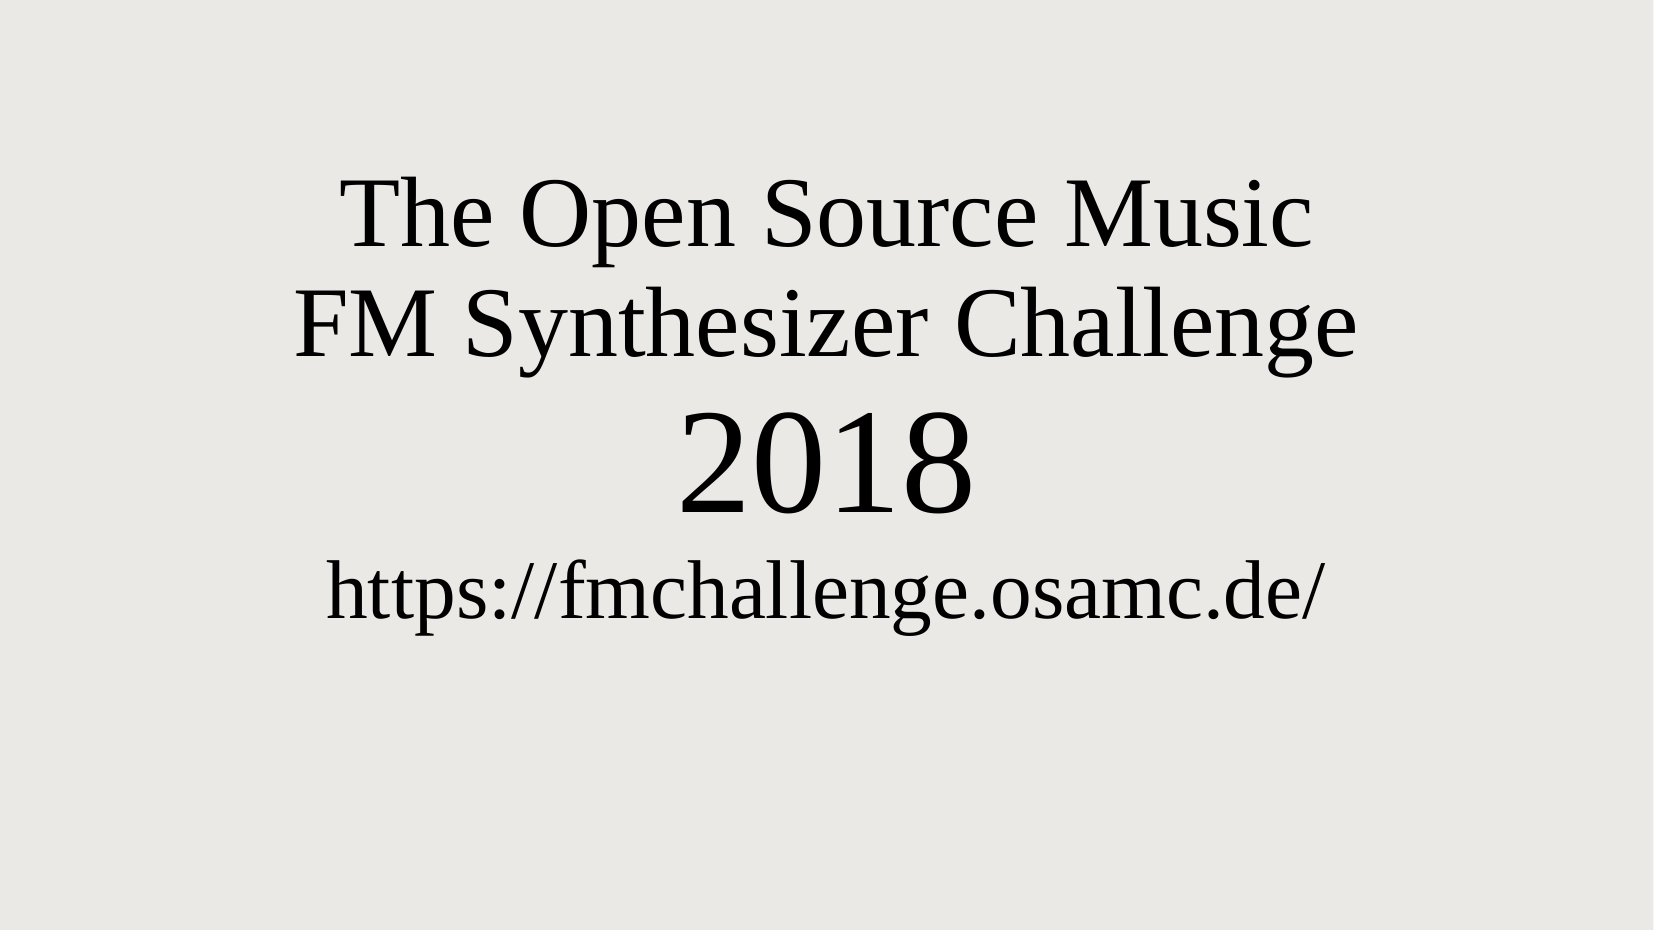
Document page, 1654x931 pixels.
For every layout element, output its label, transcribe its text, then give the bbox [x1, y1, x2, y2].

subtitle The Open Source Music FM Synthesizer Challenge 2018 https://fmchallenge.osamc.de/ [82, 37, 1571, 757]
